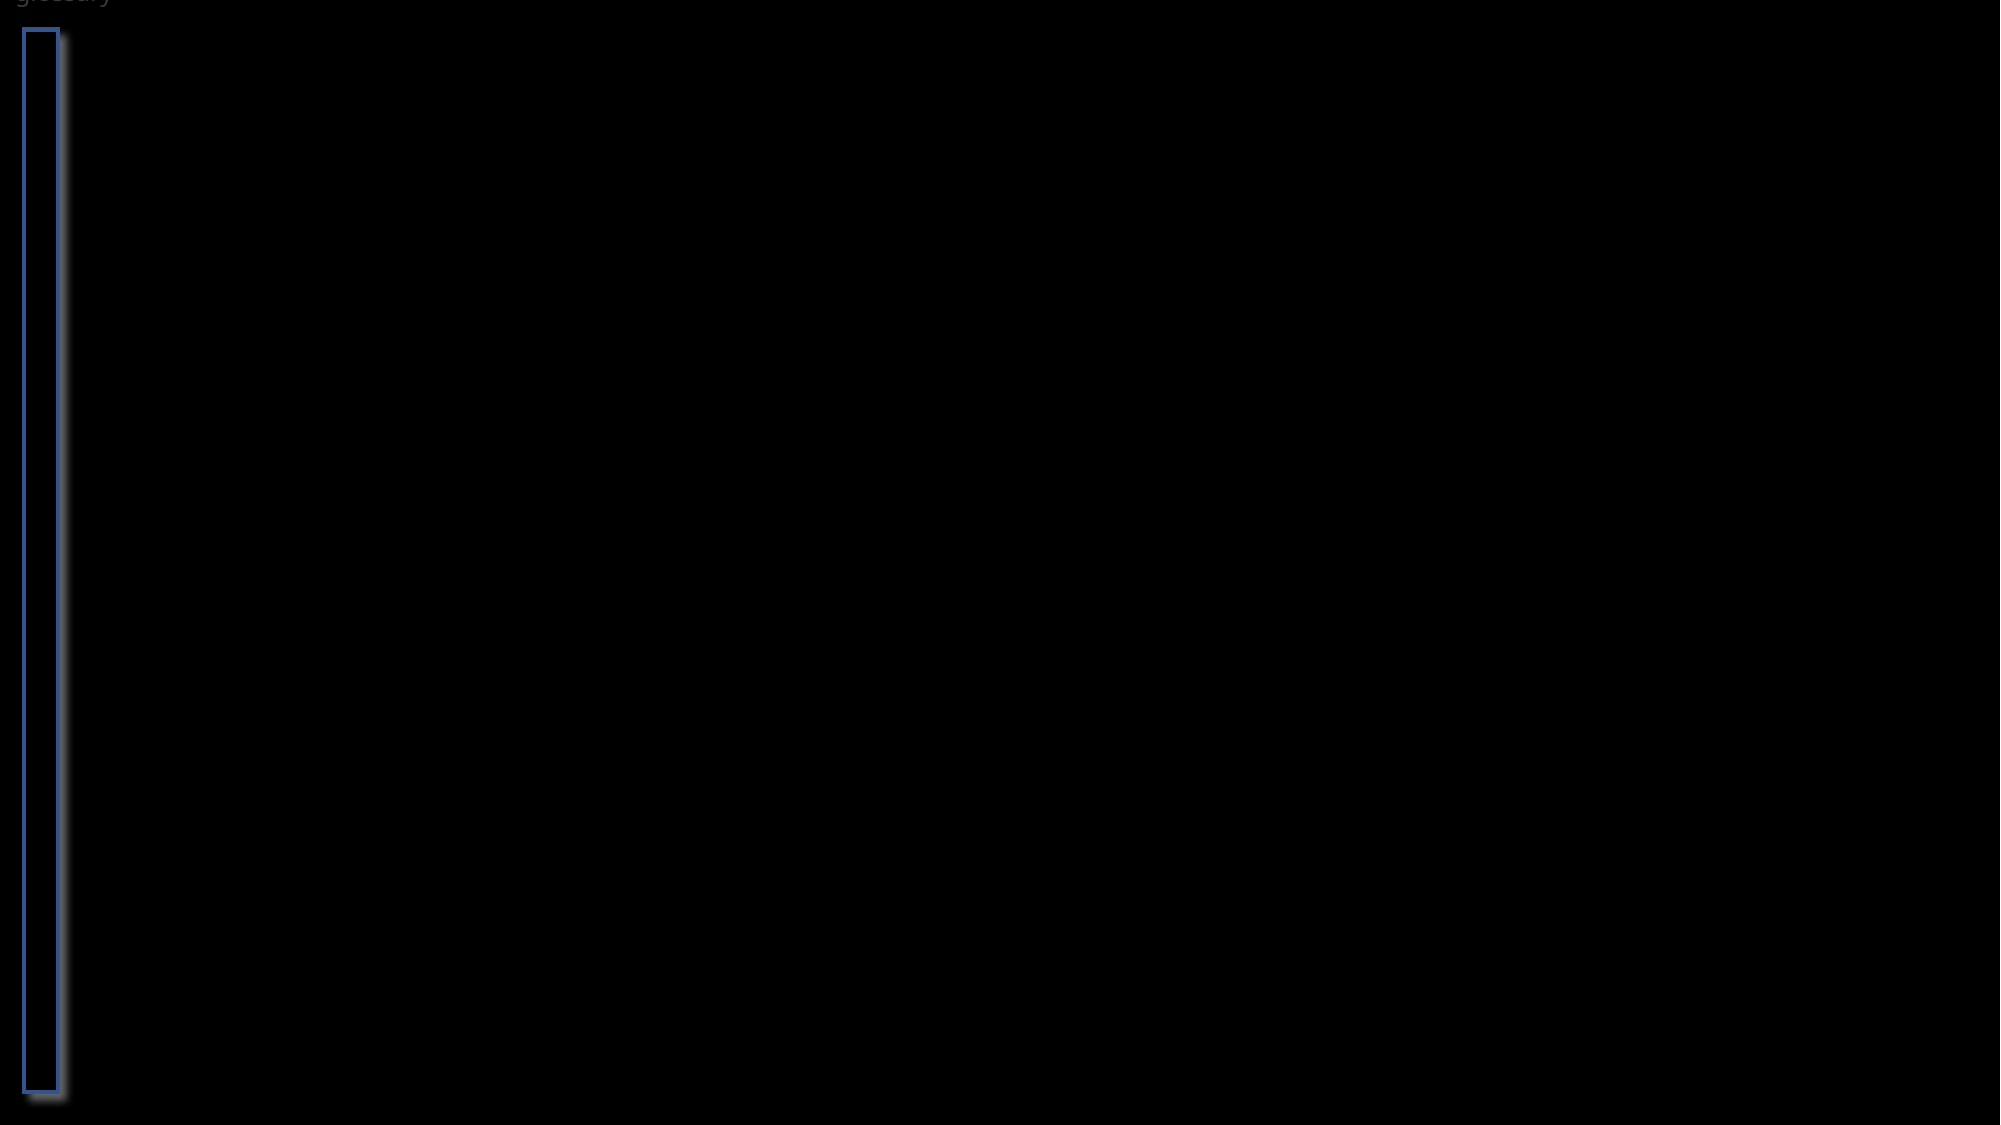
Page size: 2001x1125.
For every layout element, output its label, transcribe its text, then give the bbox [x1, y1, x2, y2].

title 2. glossary [0, 0, 137, 1125]
text_box [23, 29, 58, 1093]
